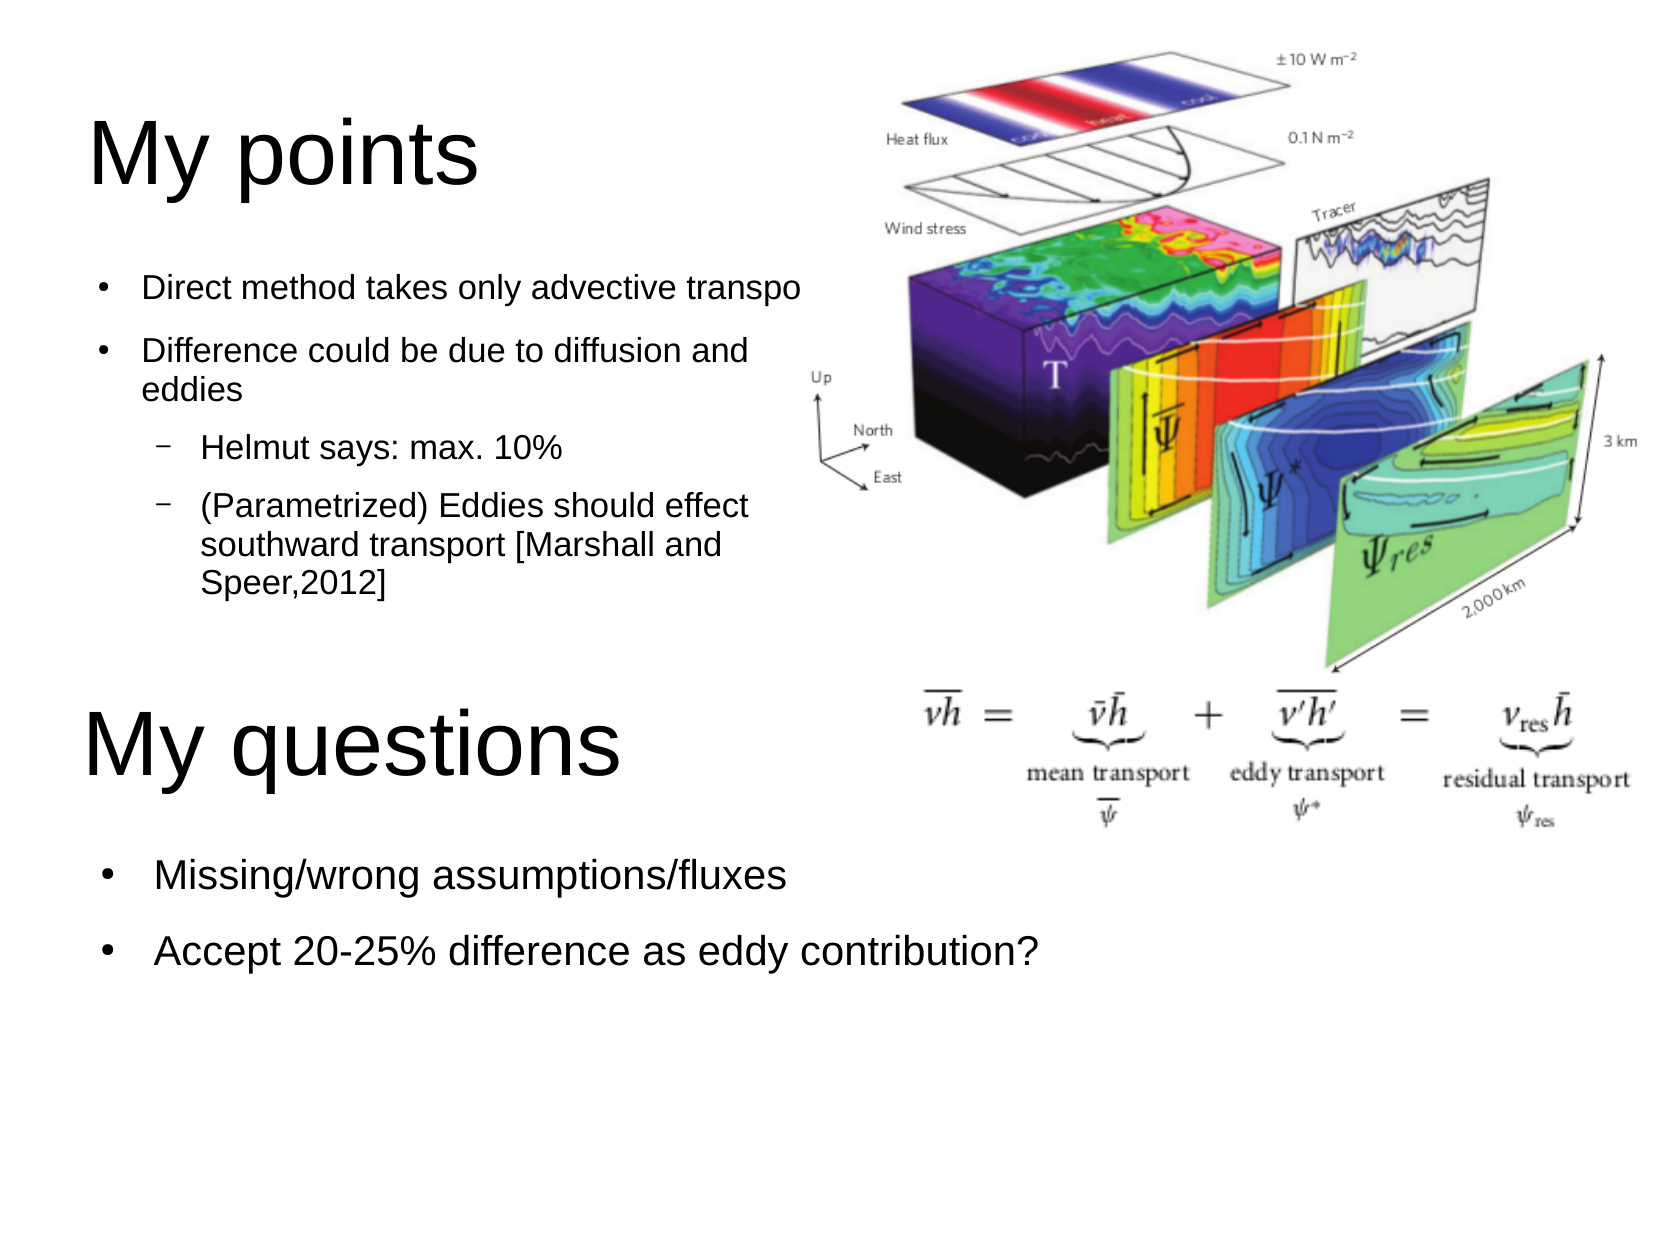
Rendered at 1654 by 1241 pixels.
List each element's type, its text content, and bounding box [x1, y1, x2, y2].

list Direct method takes only advective transport Difference could be due to diffusion and eddies Helmut says: max. 10% (Parametrized) Eddies should effect southward transport [Marshall and Speer,2012] [82, 268, 800, 646]
list Missing/wrong assumptions/fluxes Accept 20-25% difference as eddy contribution? [82, 851, 1571, 1022]
title My points [87, 49, 800, 257]
title My questions [82, 646, 1571, 848]
picture [800, 23, 1648, 834]
